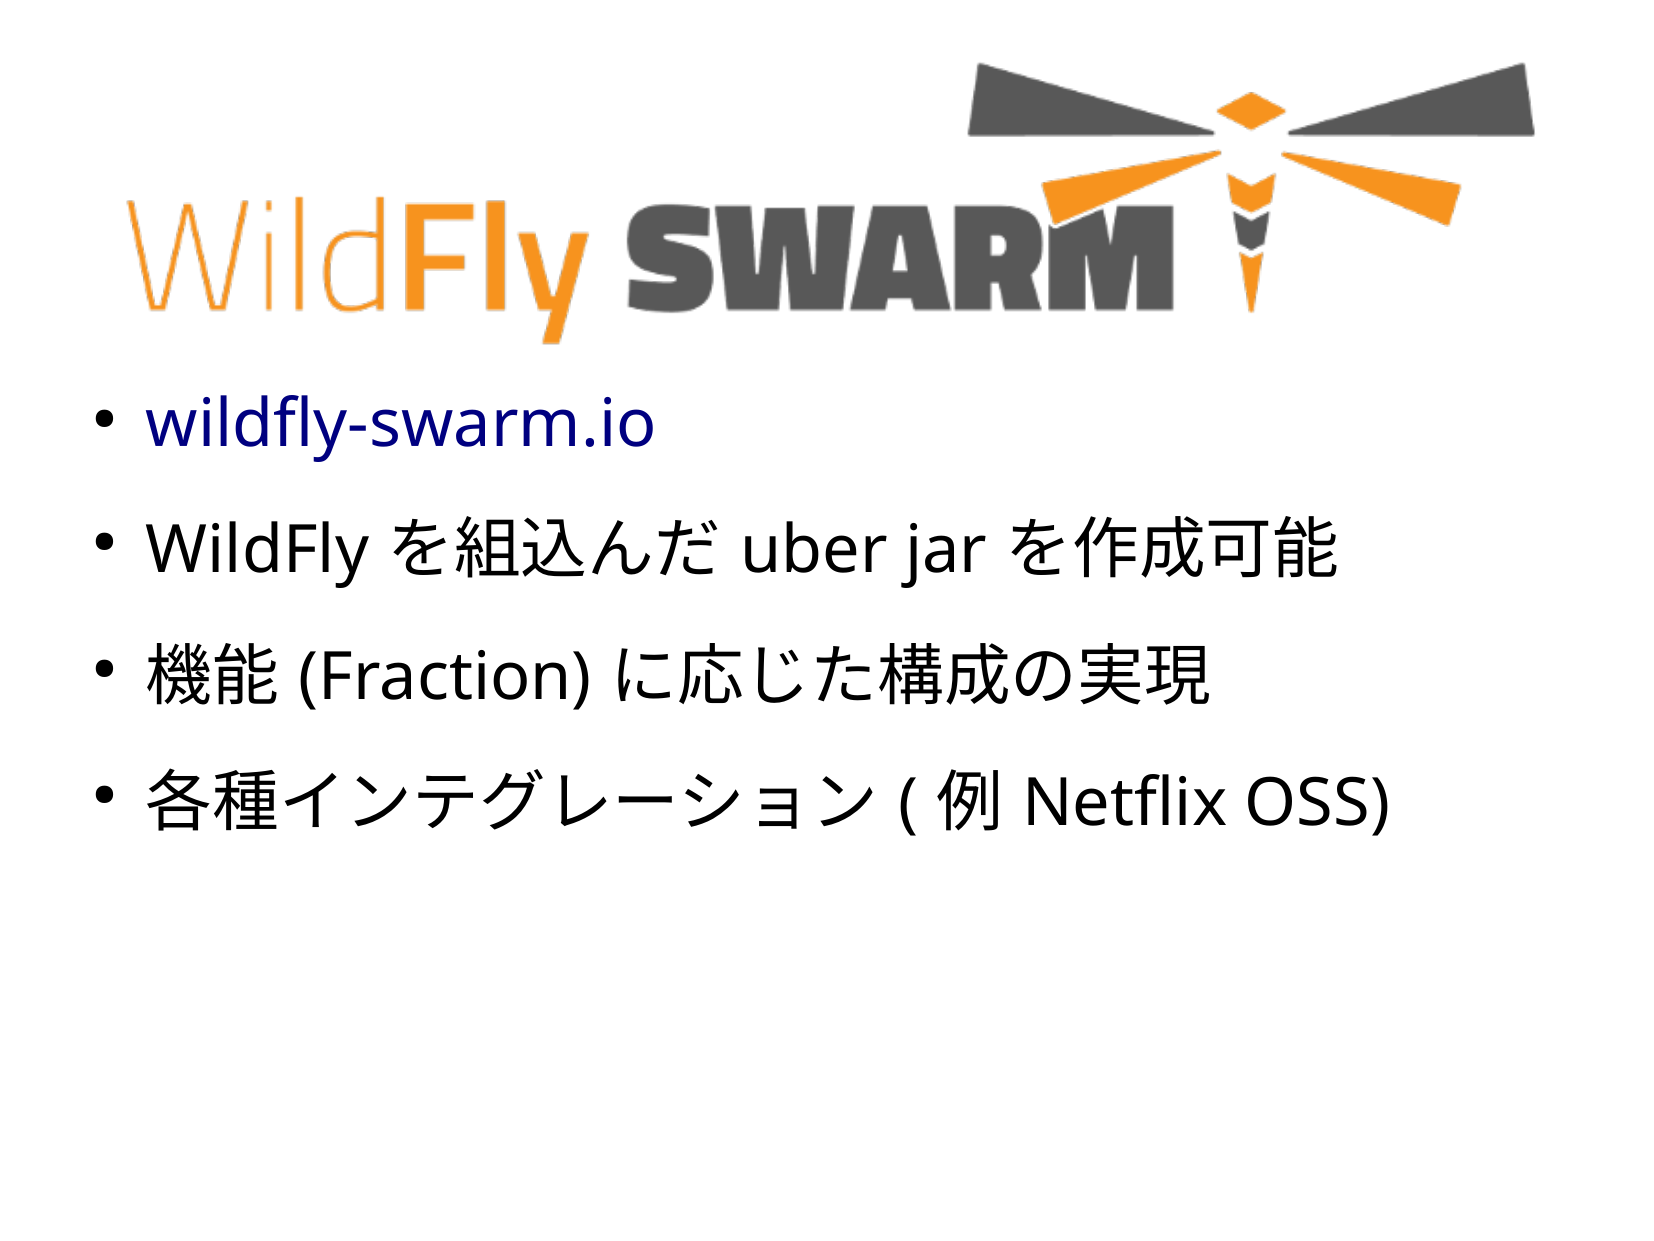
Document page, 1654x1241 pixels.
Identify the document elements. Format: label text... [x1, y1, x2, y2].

picture [98, 1, 1564, 405]
list wildfly-swarm.io WildFlyを組込んだuber jarを作成可能 機能(Fraction)に応じた構成の実現 各種インテグレーション(例Netflix OSS) [75, 375, 1631, 1010]
